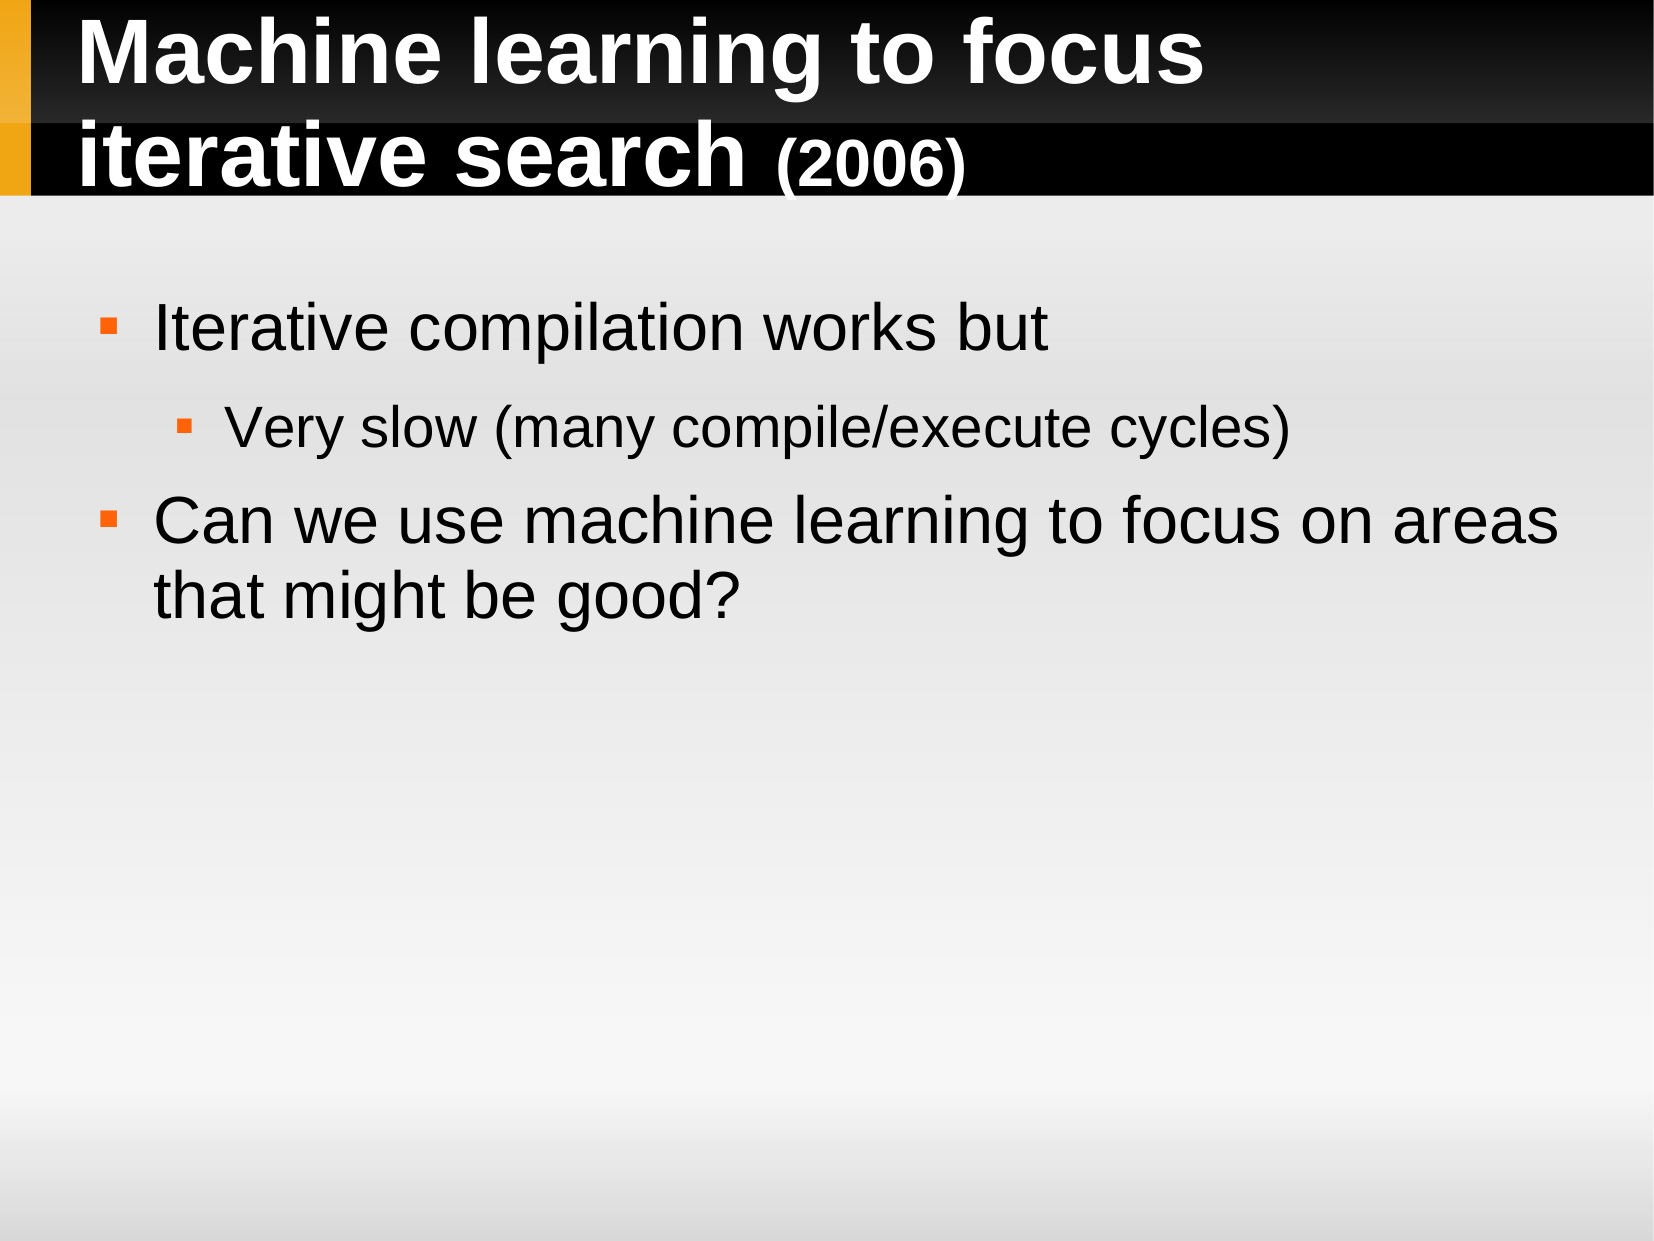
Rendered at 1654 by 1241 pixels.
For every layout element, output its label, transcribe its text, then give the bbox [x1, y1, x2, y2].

list Iterative compilation works but Very slow (many compile/execute cycles) Can we use machine learning to focus on areas that might be good? [82, 290, 1571, 1094]
picture [0, 0, 1654, 1241]
title Machine learning to focus iterative search (2006) [76, 0, 1565, 222]
